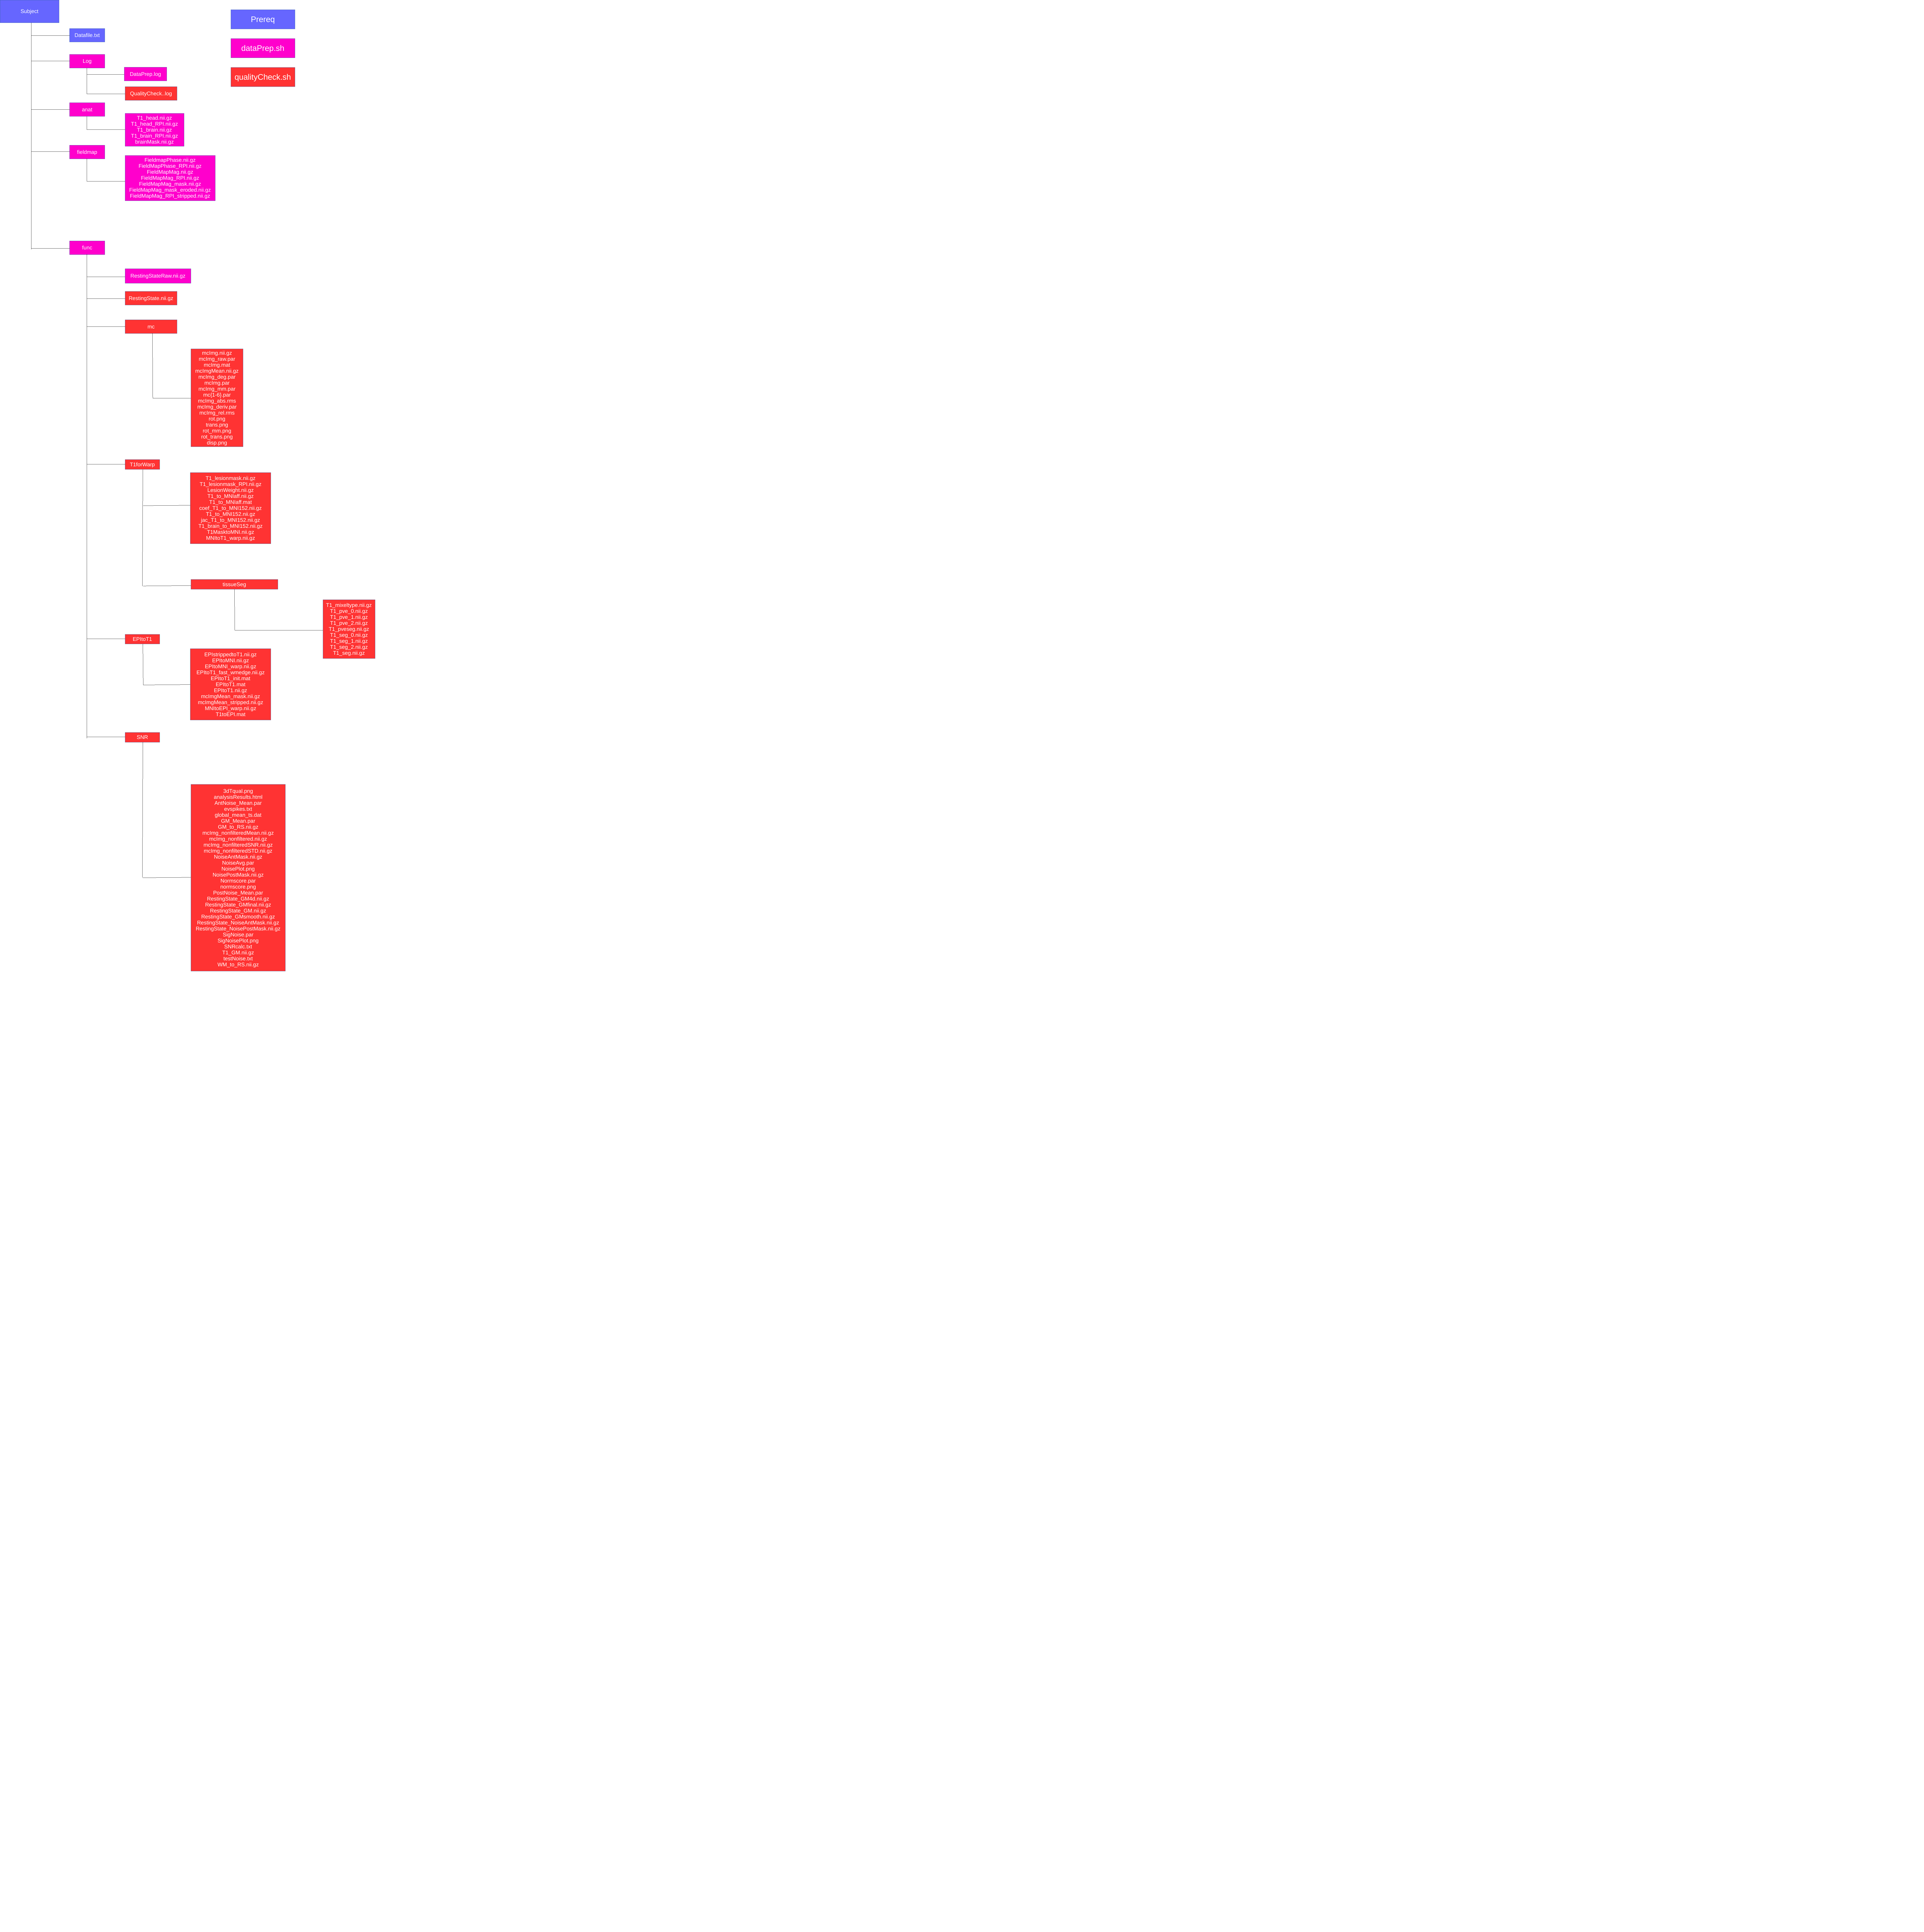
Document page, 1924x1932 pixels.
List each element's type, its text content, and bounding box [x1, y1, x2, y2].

text_box T1forWarp [125, 459, 160, 469]
text_box fieldmap [69, 145, 105, 159]
text_box qualityCheck.sh [231, 67, 295, 87]
text_box RestingState.nii.gz [125, 291, 177, 305]
text_box Log [69, 54, 105, 68]
text_box Datafile.txt [69, 28, 105, 42]
text_box EPIstrippedtoT1.nii.gz EPItoMNI.nii.gz EPItoMNI_warp.nii.gz EPItoT1_fast_wmedge.nii.gz EPItoT1_init.mat EPItoT1.mat EPItoT1.nii.gz mcImgMean_mask.nii.gz mcImgMean_stripped.nii.gz MNItoEPI_warp.nii.gz T1toEPI.mat [190, 649, 271, 720]
text_box Subject [0, 0, 59, 23]
text_box mc [125, 320, 177, 334]
text_box DataPrep.log [124, 67, 167, 81]
text_box Prereq [231, 10, 295, 29]
text_box dataPrep.sh [231, 38, 295, 58]
text_box EPItoT1 [125, 634, 160, 644]
text_box RestingStateRaw.nii.gz [125, 269, 191, 283]
text_box T1_head.nii.gz T1_head_RPI.nii.gz T1_brain.nii.gz T1_brain_RPI.nii.gz brainMask.nii.gz [125, 113, 184, 146]
text_box tissueSeg [191, 579, 278, 589]
text_box 3dTqual.png analysisResults.html AntNoise_Mean.par evspikes.txt global_mean_ts.dat GM_Mean.par GM_to_RS.nii.gz mcImg_nonfilteredMean.nii.gz mcImg_nonfiltered.nii.gz mcImg_nonfilteredSNR.nii.gz mcImg_nonfilteredSTD.nii.gz NoiseAntMask.nii.gz NoiseAvg.par NoisePlot.png NoisePostMask.nii.gz Normscore.par normscore.png PostNoise_Mean.par RestingState_GM4d.nii.gz RestingState_GMfinal.nii.gz RestingState_GM.nii.gz RestingState_GMsmooth.nii.gz RestingState_NoiseAntMask.nii.gz RestingState_NoisePostMask.nii.gz SigNoise.par SigNoisePlot.png SNRcalc.txt T1_GM.nii.gz testNoise.txt WM_to_RS.nii.gz [191, 784, 285, 971]
text_box QualityCheck..log [125, 87, 177, 100]
text_box func [69, 241, 105, 255]
text_box T1_lesionmask.nii.gz T1_lesionmask_RPI.nii.gz LesionWeight.nii.gz T1_to_MNIaff.nii.gz T1_to_MNIaff.mat coef_T1_to_MNI152.nii.gz T1_to_MNI152.nii.gz jac_T1_to_MNI152.nii.gz T1_brain_to_MNI152.nii.gz T1MasktoMNI.nii.gz MNItoT1_warp.nii.gz [190, 472, 271, 544]
text_box anat [69, 103, 105, 116]
text_box FieldmapPhase.nii.gz FieldMapPhase_RPI.nii.gz FieldMapMag.nii.gz FieldMapMag_RPI.nii.gz FieldMapMag_mask.nii.gz FieldMapMag_mask_eroded.nii.gz FieldMapMag_RPI_stripped.nii.gz [125, 155, 215, 201]
text_box SNR [125, 732, 160, 742]
text_box mcImg.nii.gz mcImg_raw.par mcImg.mat mcImgMean.nii.gz mcImg_deg.par mcImg.par mcImg_mm.par mc{1-6}.par mcImg_abs.rms mcImg_deriv.par mcImg_rel.rms rot.png trans.png rot_mm.png rot_trans.png disp.png [191, 349, 243, 447]
text_box T1_mixeltype.nii.gz T1_pve_0.nii.gz T1_pve_1.nii.gz T1_pve_2.nii.gz T1_pveseg.nii.gz T1_seg_0.nii.gz T1_seg_1.nii.gz T1_seg_2.nii.gz T1_seg.nii.gz [323, 600, 375, 659]
